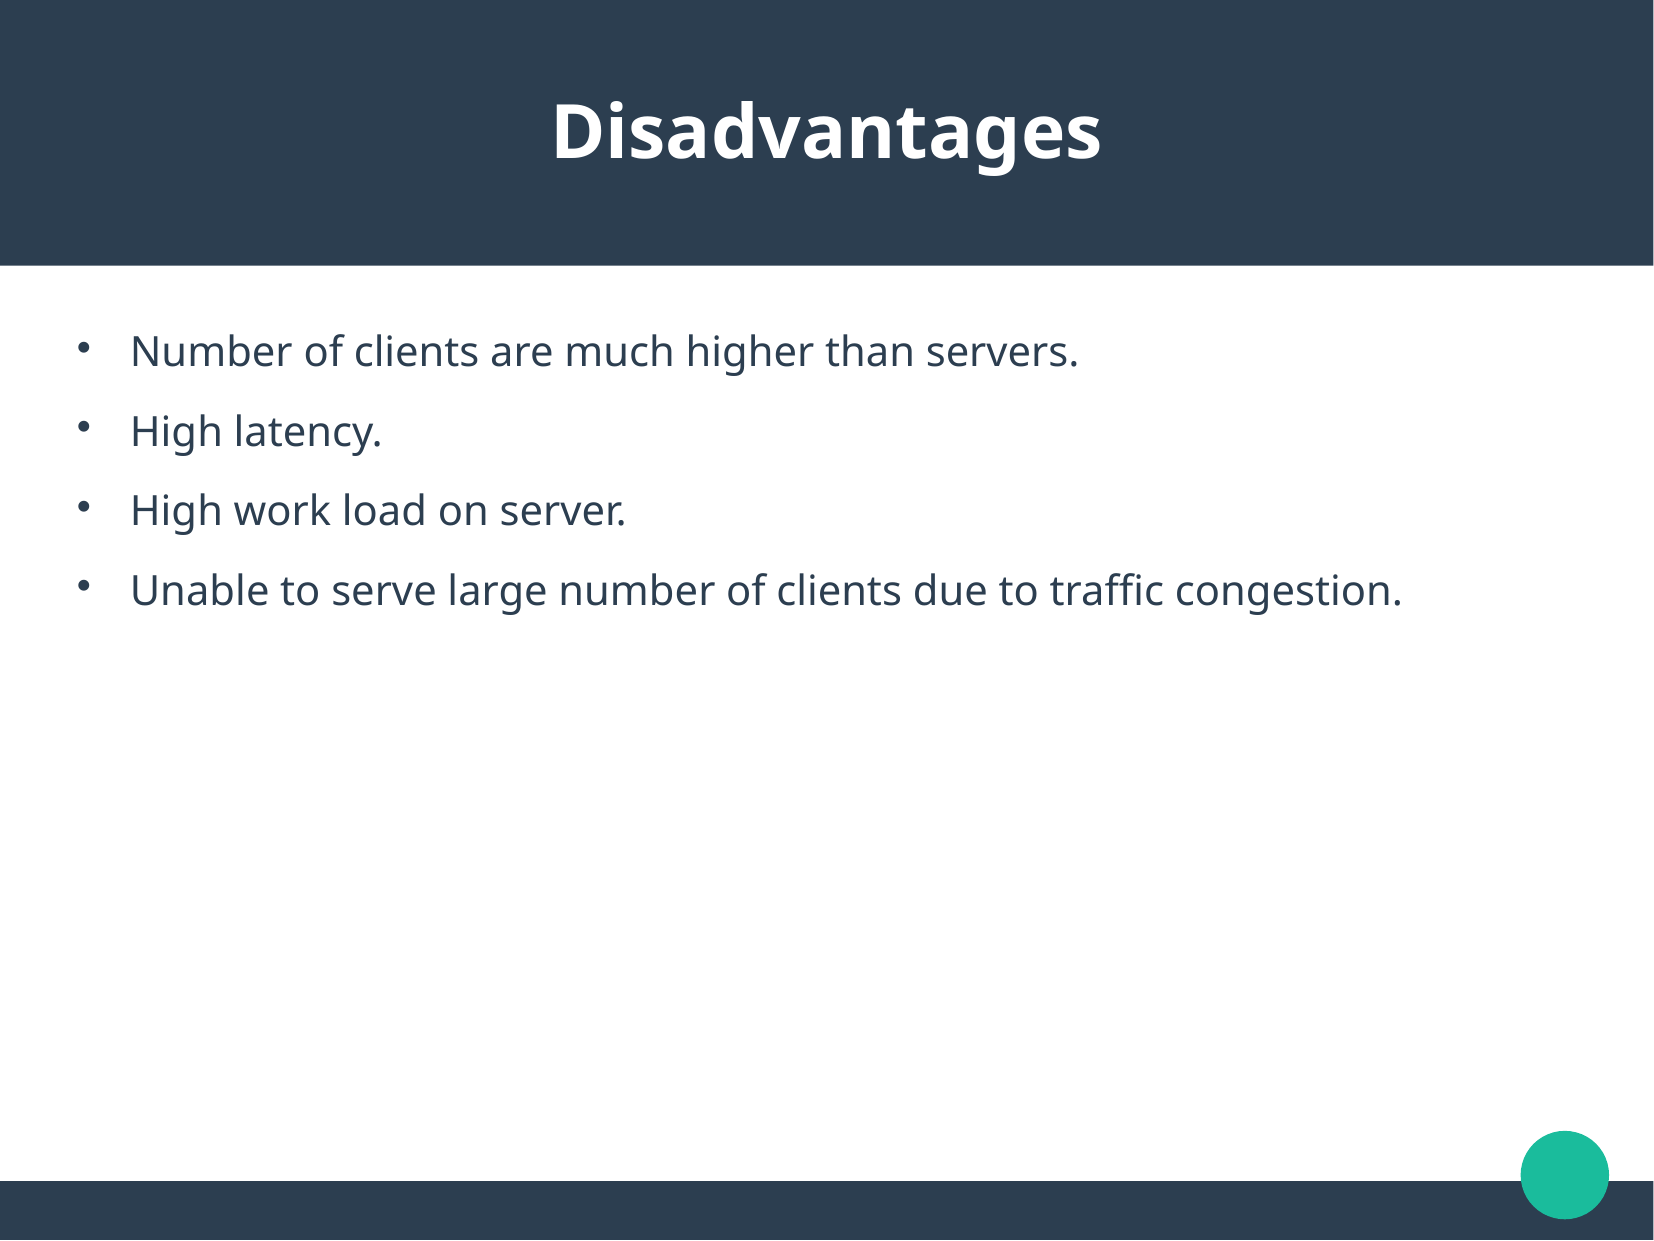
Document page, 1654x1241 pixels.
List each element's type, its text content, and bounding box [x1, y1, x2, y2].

text_box Number of clients are much higher than servers. High latency. High work load on server. Unable to serve large number of clients due to traffic congestion. [58, 324, 1595, 1152]
text_box Disadvantages [58, 49, 1595, 207]
